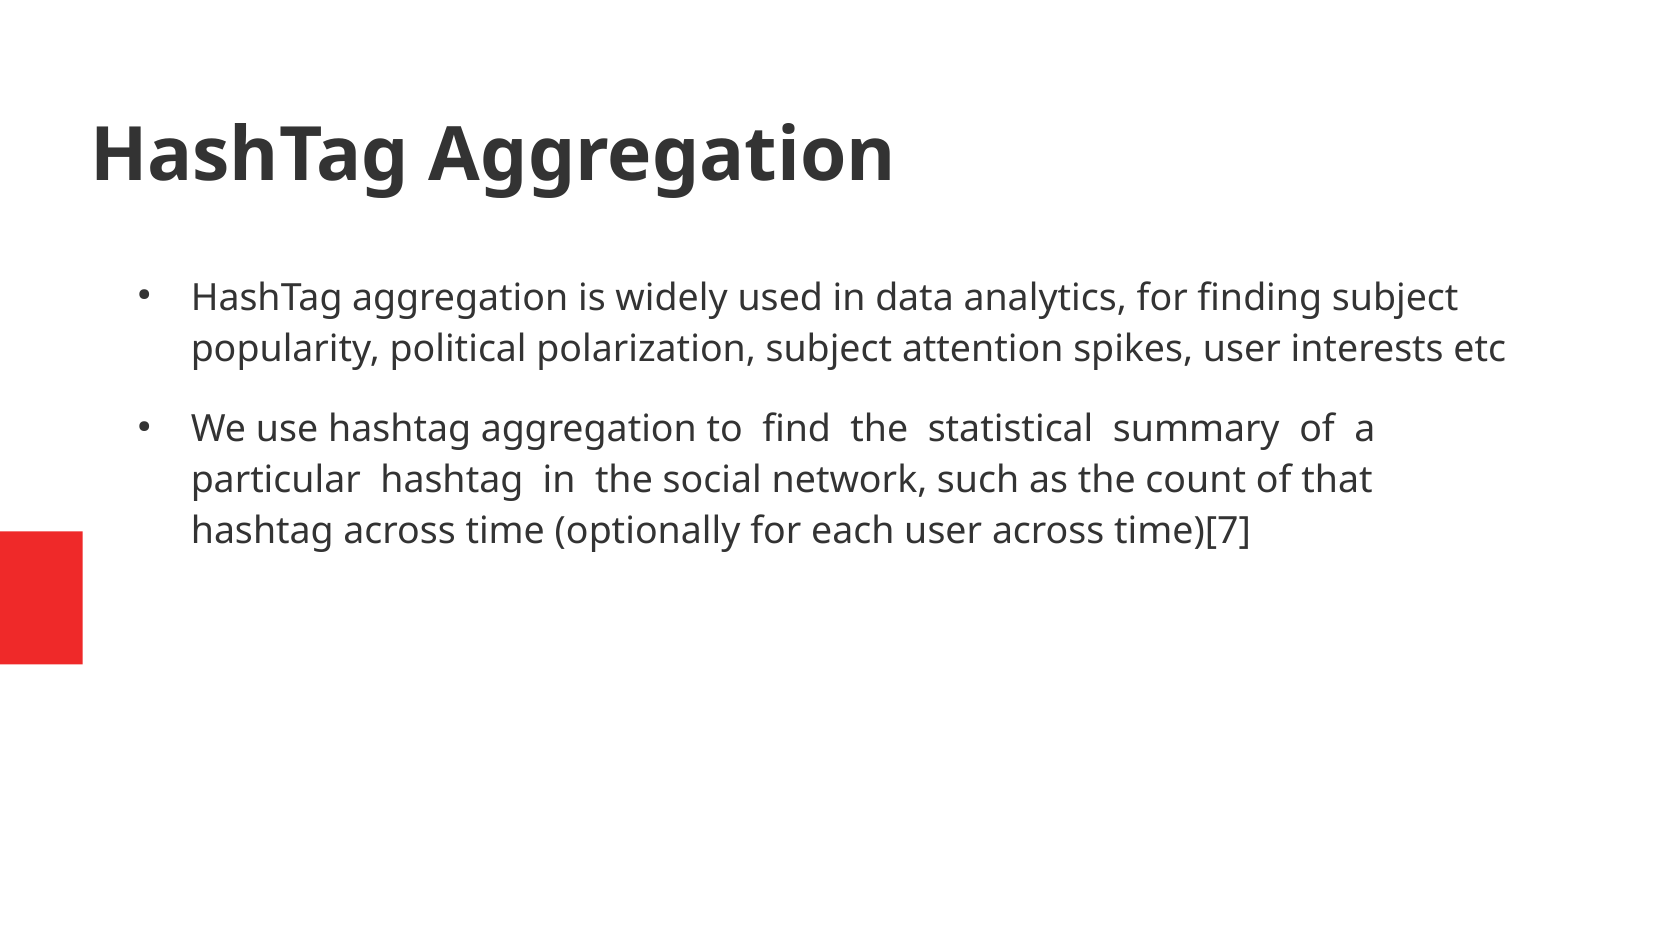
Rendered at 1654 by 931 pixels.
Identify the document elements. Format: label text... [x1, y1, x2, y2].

title HashTag Aggregation [90, 62, 1496, 241]
list HashTag aggregation is widely used in data analytics, for finding subject popularity, political polarization, subject attention spikes, user interests etc We use hashtag aggregation to find the statistical summary of a particular hashtag in the social network, such as the count of that hashtag across time (optionally for each user across time)[7] [120, 270, 1526, 811]
